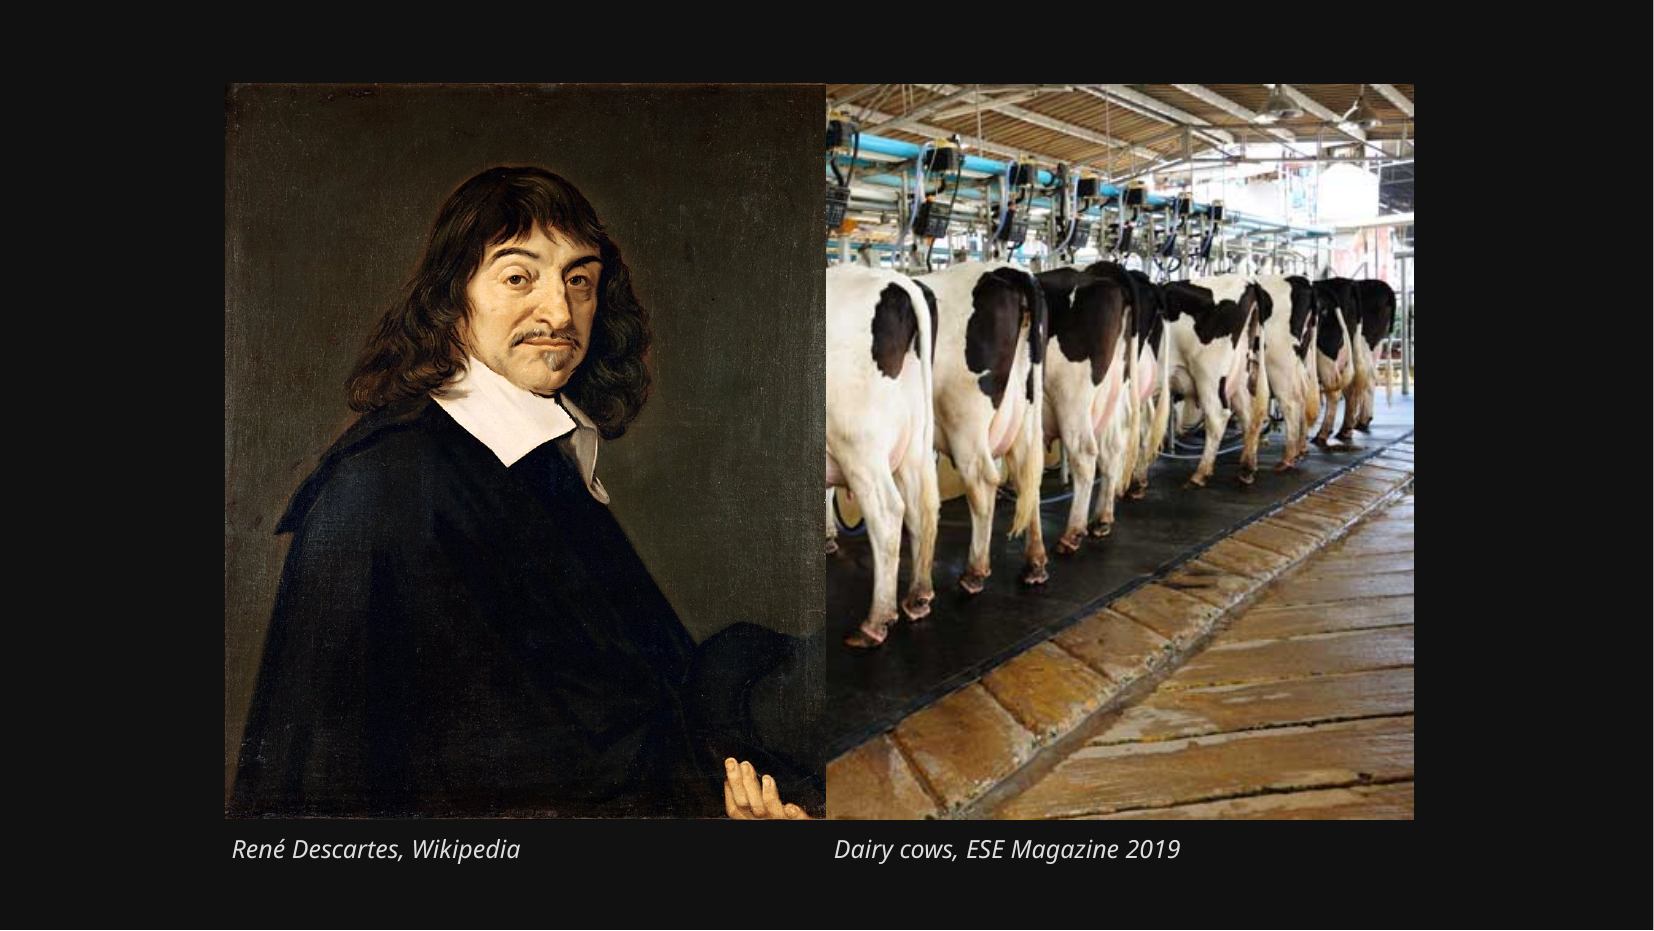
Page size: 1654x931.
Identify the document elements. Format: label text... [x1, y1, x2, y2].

picture [225, 83, 1414, 820]
text_box René Descartes, Wikipedia [216, 824, 811, 873]
text_box Dairy cows, ESE Magazine 2019 [819, 824, 1411, 873]
